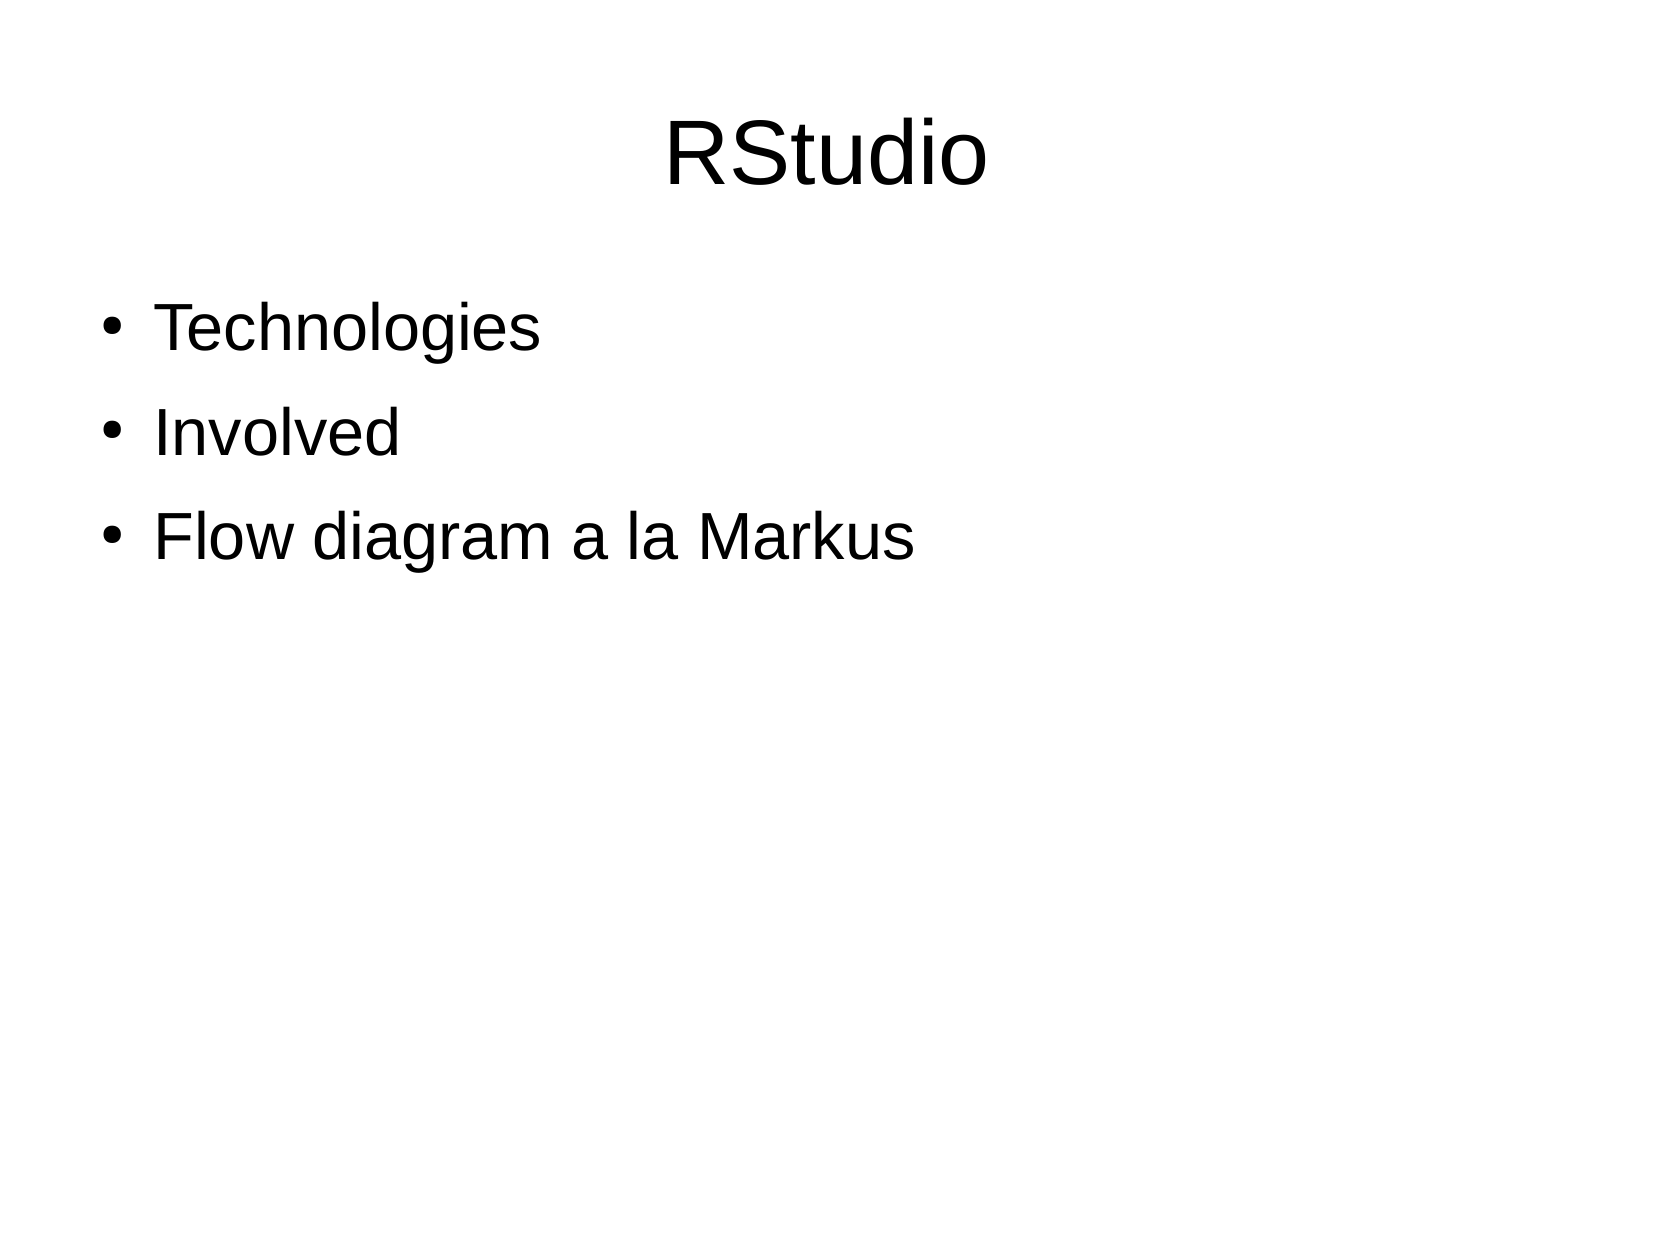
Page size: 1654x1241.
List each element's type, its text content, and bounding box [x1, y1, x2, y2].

title RStudio [82, 49, 1571, 257]
list Technologies Involved Flow diagram a la Markus [82, 290, 1538, 1010]
